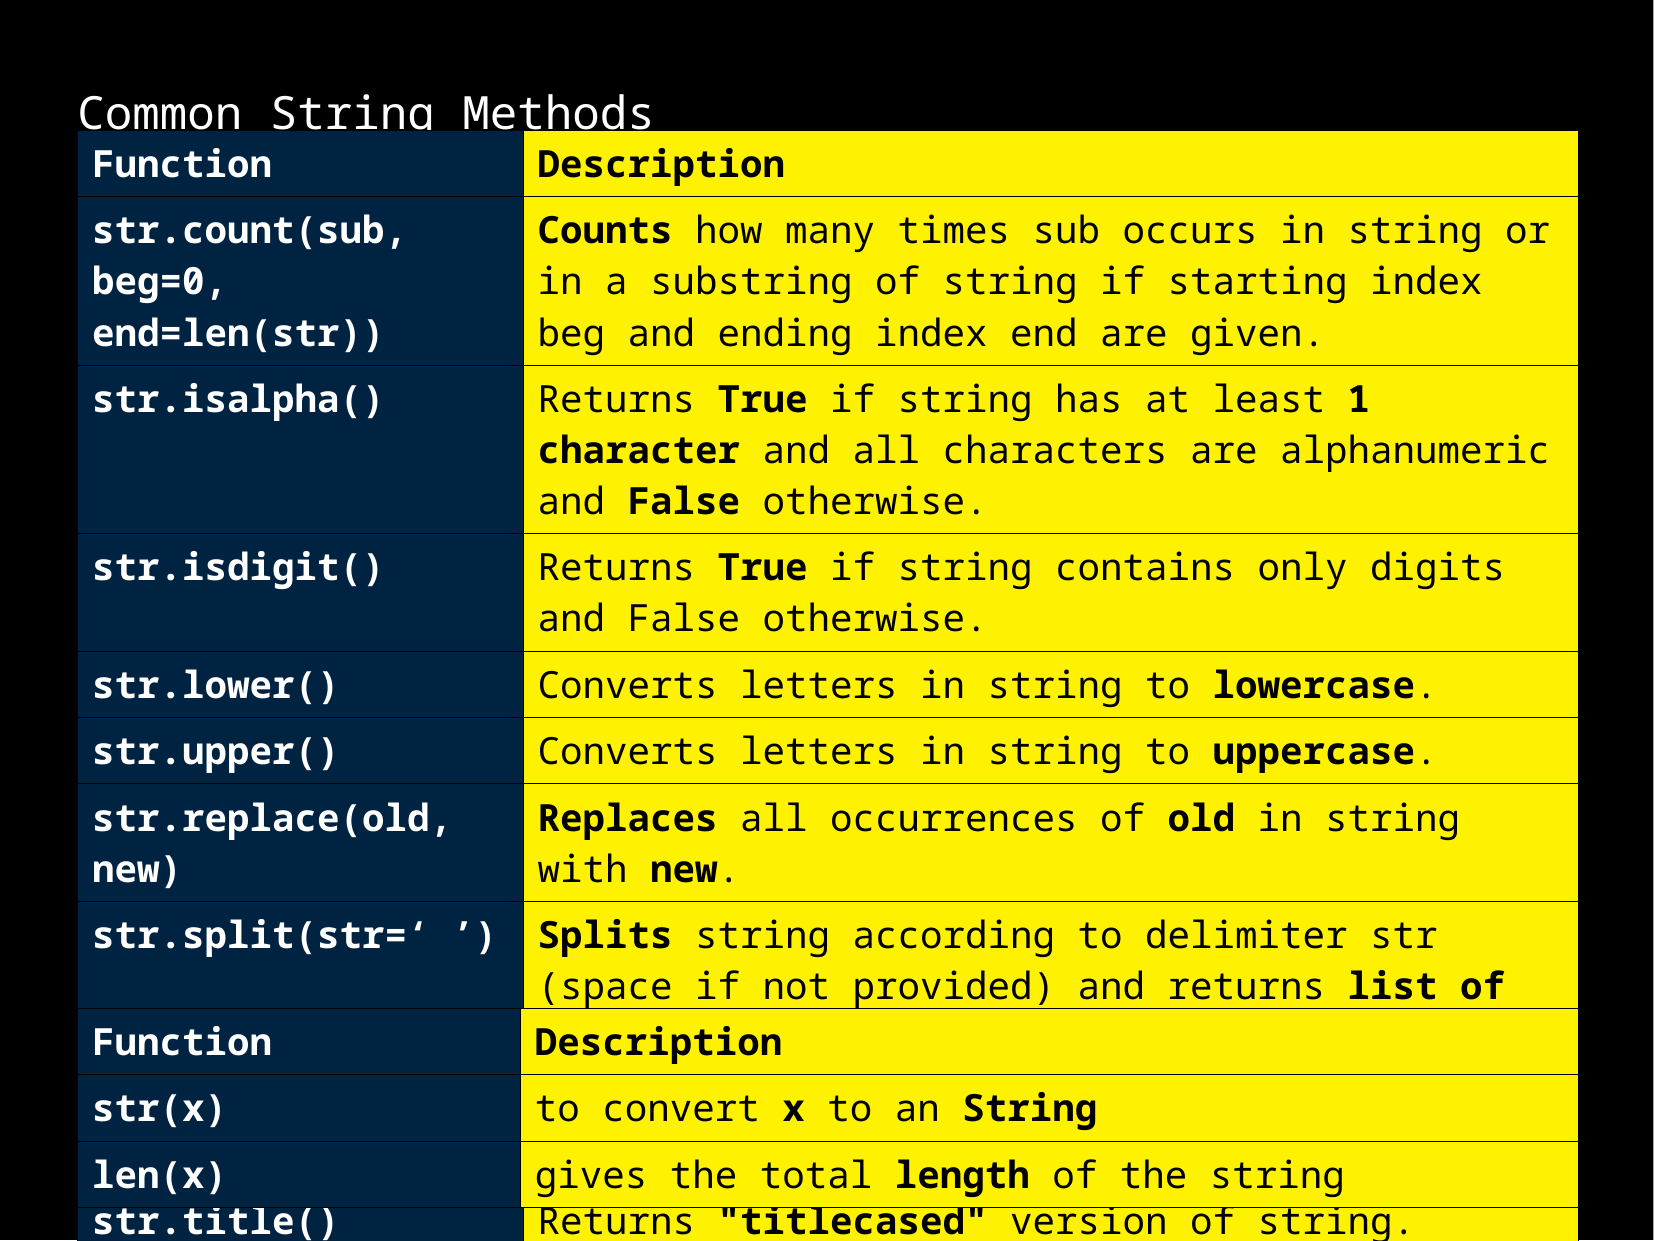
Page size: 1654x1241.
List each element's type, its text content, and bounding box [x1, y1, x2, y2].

table_cell str.isalpha() [78, 366, 523, 533]
table_cell str.count(sub, beg=0, end=len(str)) [78, 197, 523, 365]
table_cell str.title() [78, 1208, 523, 1241]
table_cell len(x) [78, 1142, 520, 1207]
table_cell Converts letters in string to lowercase. [524, 652, 1578, 717]
table_header Description [521, 1009, 1578, 1074]
table_cell to convert x to an String [521, 1075, 1578, 1141]
table_cell str.upper() [78, 718, 523, 783]
table_header Function [78, 1009, 520, 1074]
table_cell str.lower() [78, 652, 523, 717]
table_cell Returns True if string has at least 1 character and all characters are alphanumeric and False otherwise. [524, 366, 1578, 533]
table_cell str.replace(old, new) [78, 784, 523, 901]
table_header Description [524, 131, 1578, 196]
table_cell Returns "titlecased" version of string. [524, 1208, 1578, 1241]
table_cell Converts letters in string to uppercase. [524, 718, 1578, 783]
text_box Common String Methods Common String Functions [62, 72, 1591, 1013]
table_cell Counts how many times sub occurs in string or in a substring of string if starting index beg and ending index end are given. [524, 197, 1578, 365]
table_cell Returns True if string contains only digits and False otherwise. [524, 534, 1578, 651]
table_header Function [78, 131, 523, 196]
table_cell Splits string according to delimiter str (space if not provided) and returns list of substrings. [524, 902, 1578, 1008]
table_cell Replaces all occurrences of old in string with new. [524, 784, 1578, 901]
table_cell gives the total length of the string [521, 1142, 1578, 1207]
table_cell str.isdigit() [78, 534, 523, 651]
table_cell str.split(str=‘ ’) [78, 902, 523, 1008]
table_cell str(x) [78, 1075, 520, 1141]
